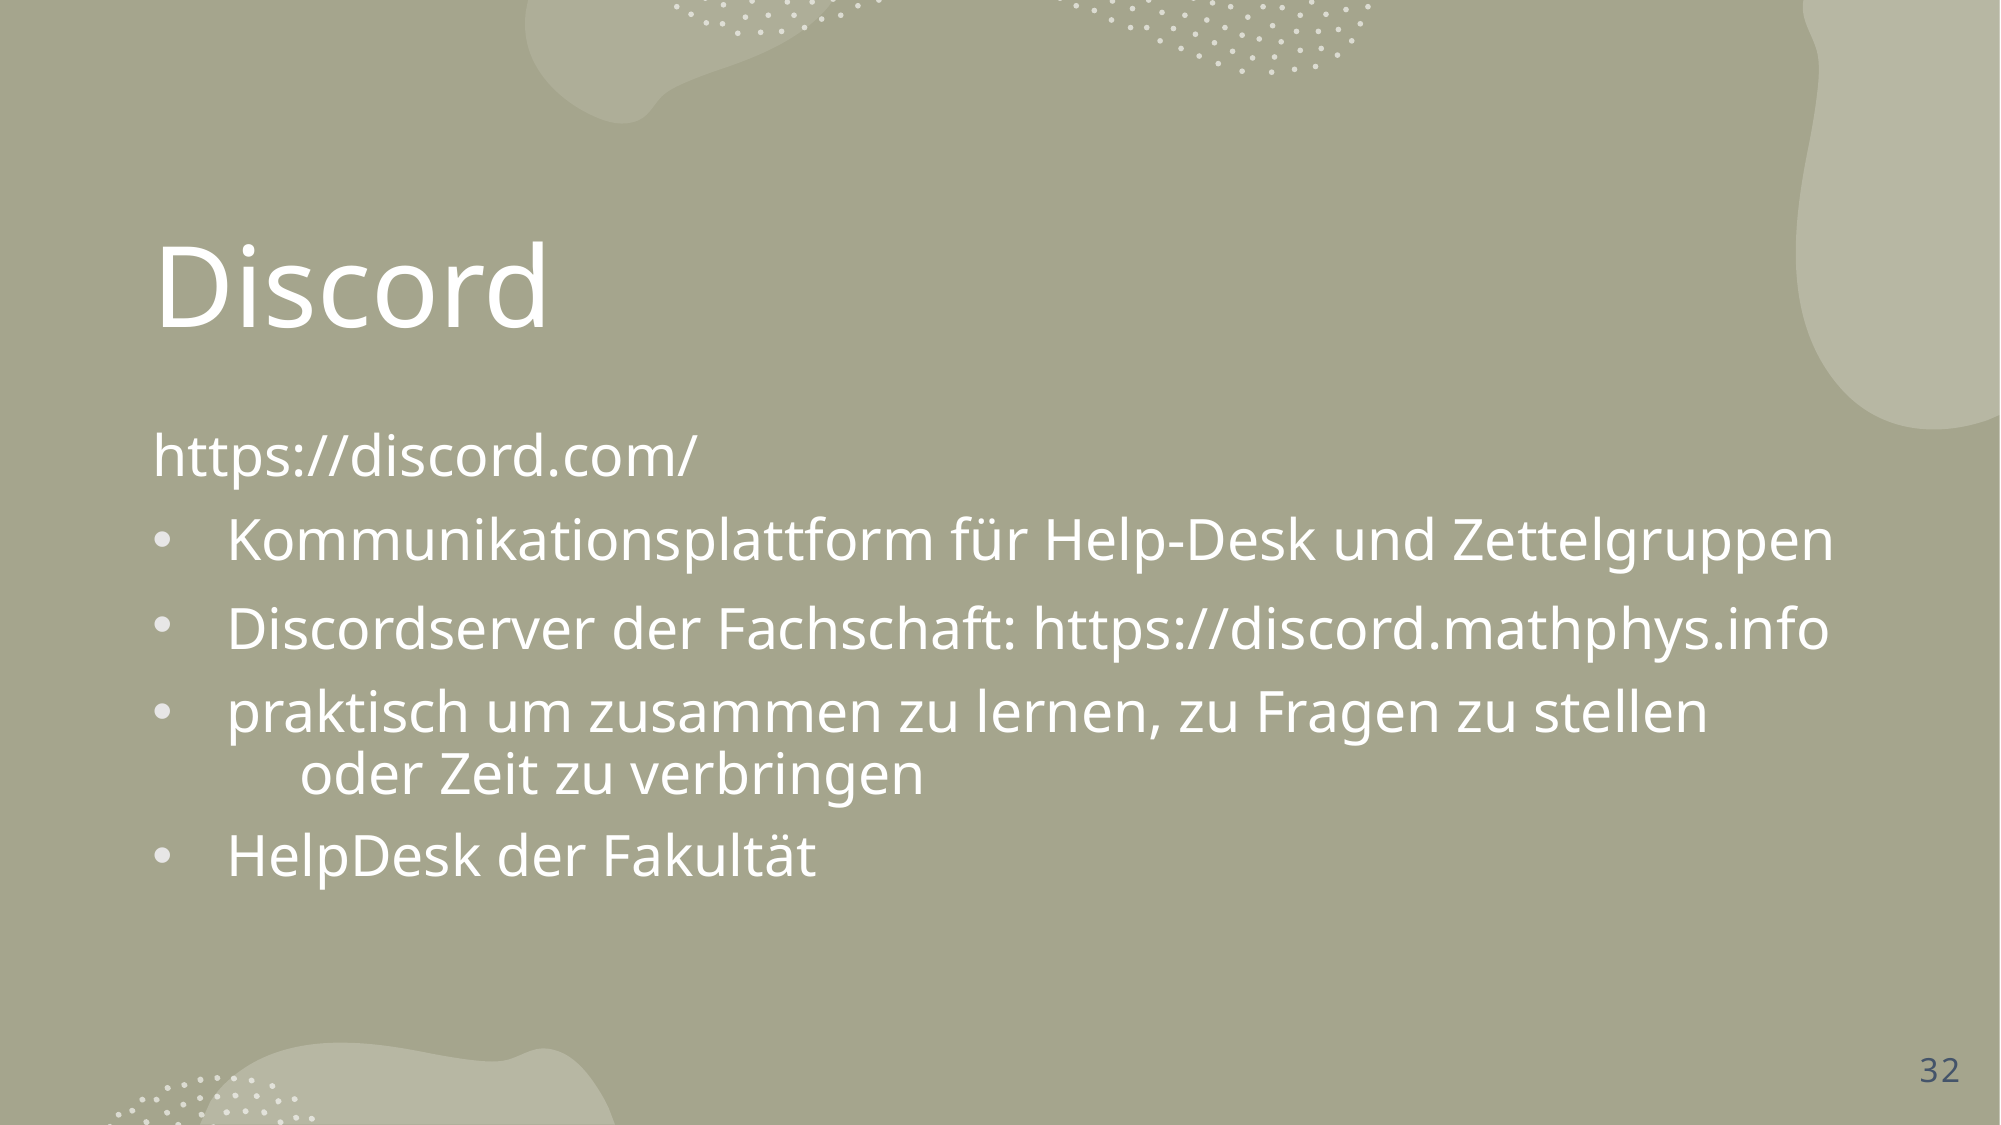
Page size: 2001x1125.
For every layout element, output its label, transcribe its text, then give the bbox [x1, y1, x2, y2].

list https://discord.com/ Kommunikationsplattform für Help-Desk und Zettelgruppen Discordserver der Fachschaft: https://discord.mathphys.info praktisch um zusammen zu lernen, zu Fragen zu stellen oder Zeit zu verbringen HelpDesk der Fakultät [137, 413, 1863, 1014]
text_box [1887, 1019, 1993, 1125]
title Discord [137, 182, 1863, 400]
